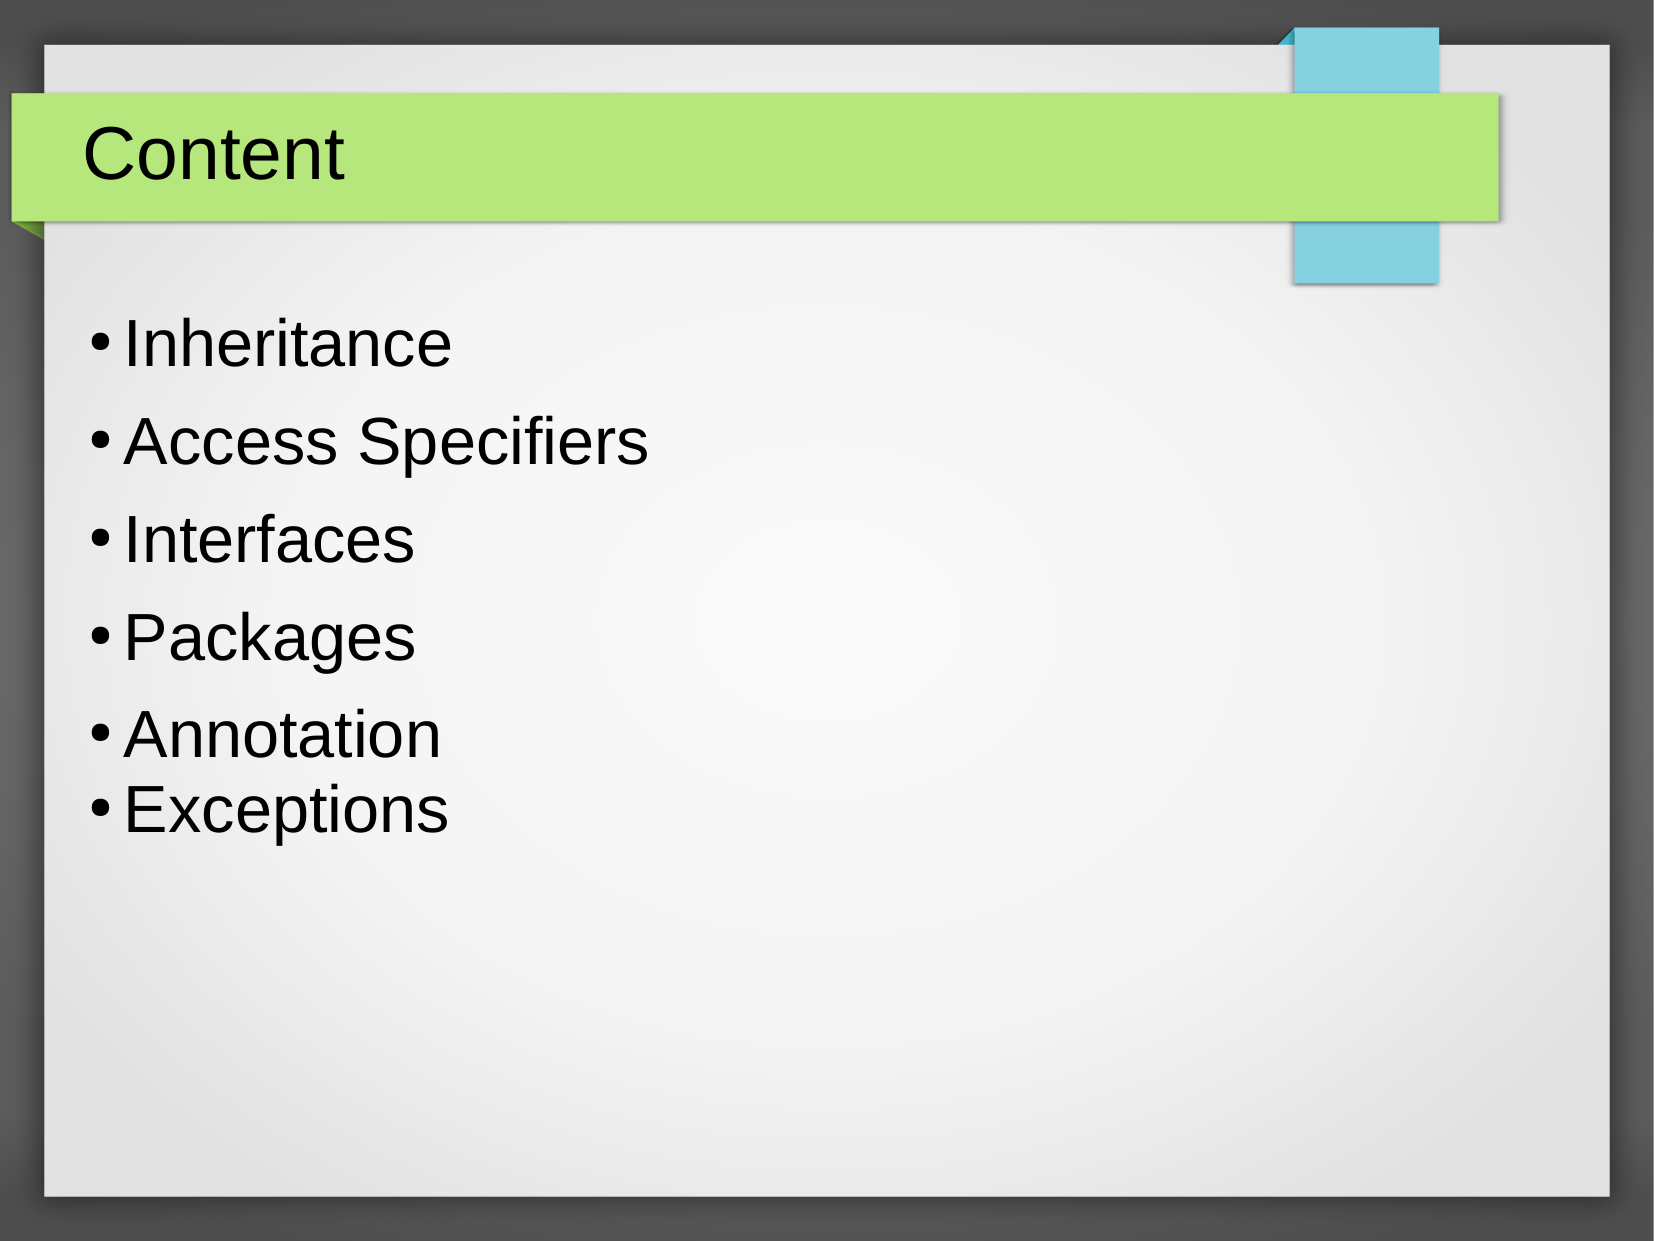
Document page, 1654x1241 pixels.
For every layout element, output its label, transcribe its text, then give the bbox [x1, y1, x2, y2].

title Content [82, 94, 1264, 213]
list Inheritance Access Specifiers Interfaces Packages Annotation Exceptions [88, 295, 1577, 1015]
picture [0, 0, 1654, 1241]
